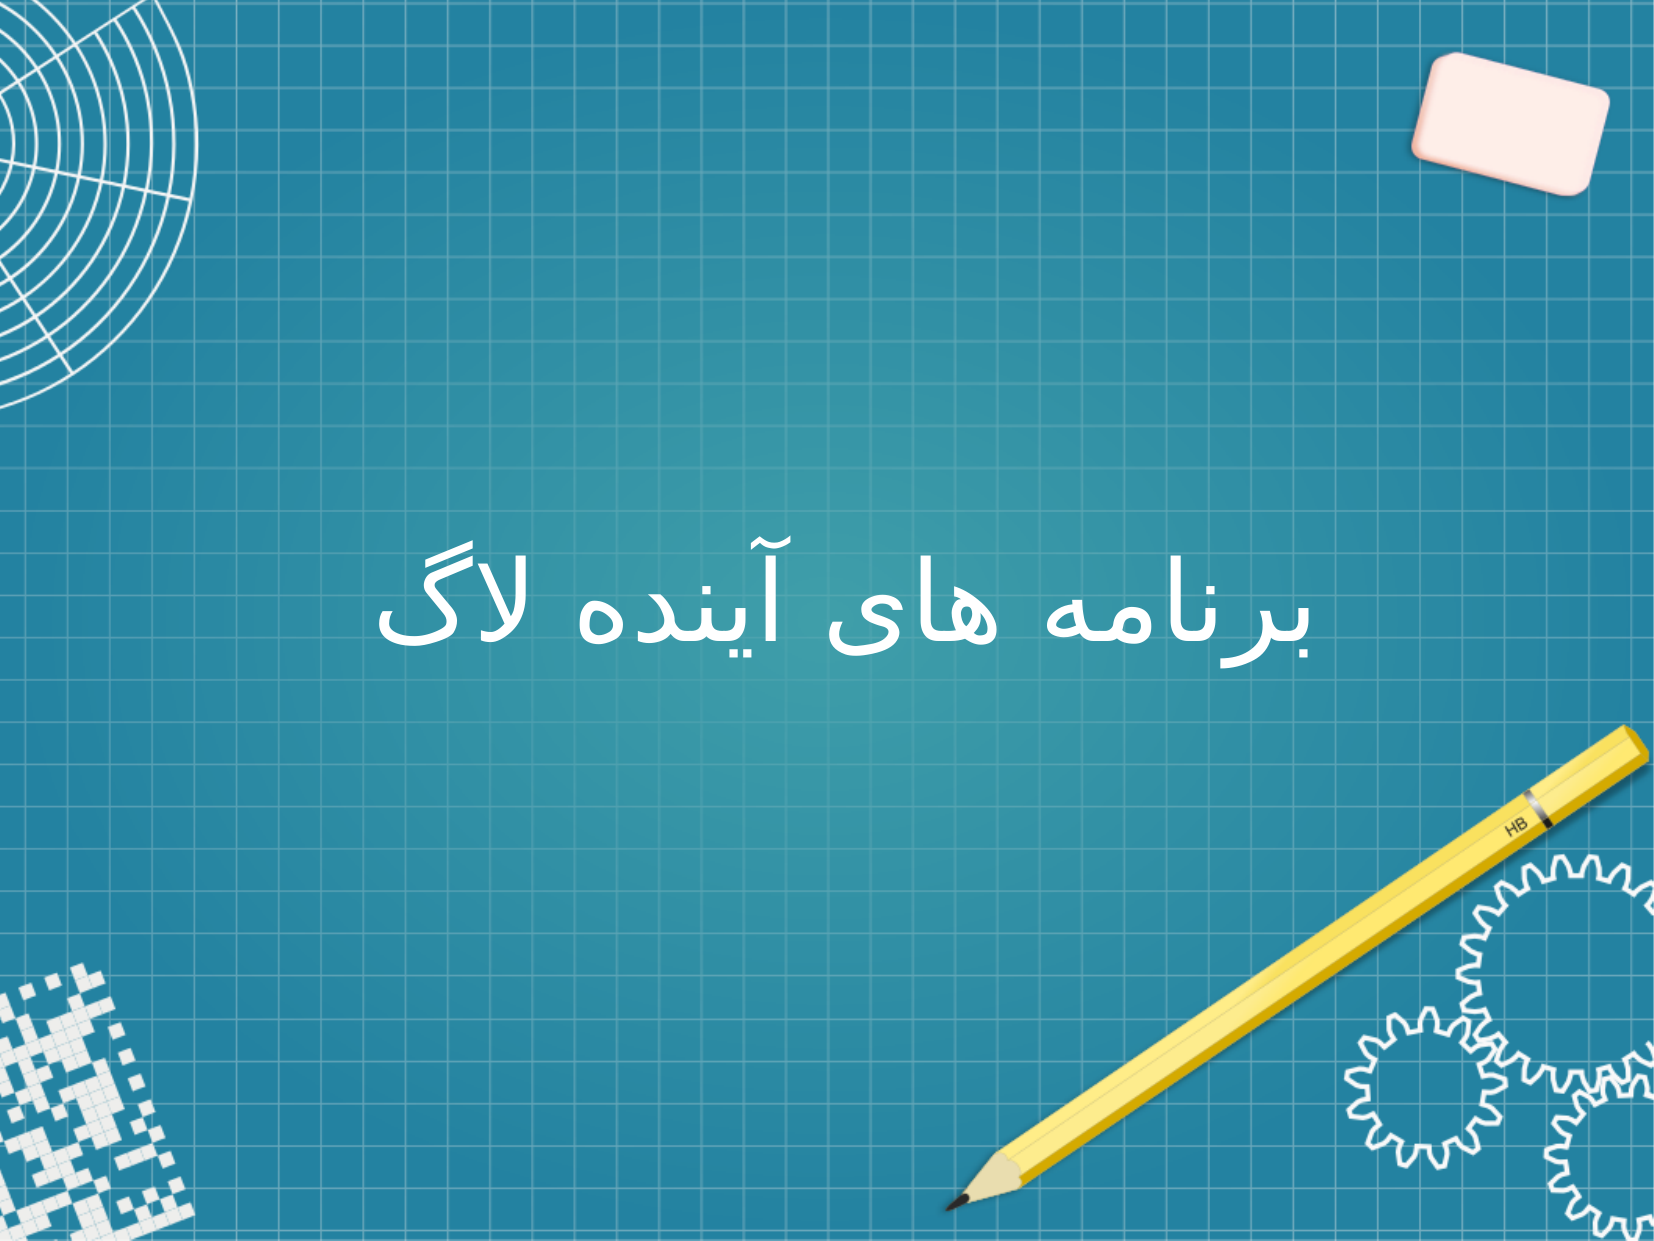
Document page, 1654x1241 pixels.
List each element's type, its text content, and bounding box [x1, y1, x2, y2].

text_box برنامه های آینده لاگ [101, 405, 1591, 801]
picture [0, 0, 1654, 1241]
